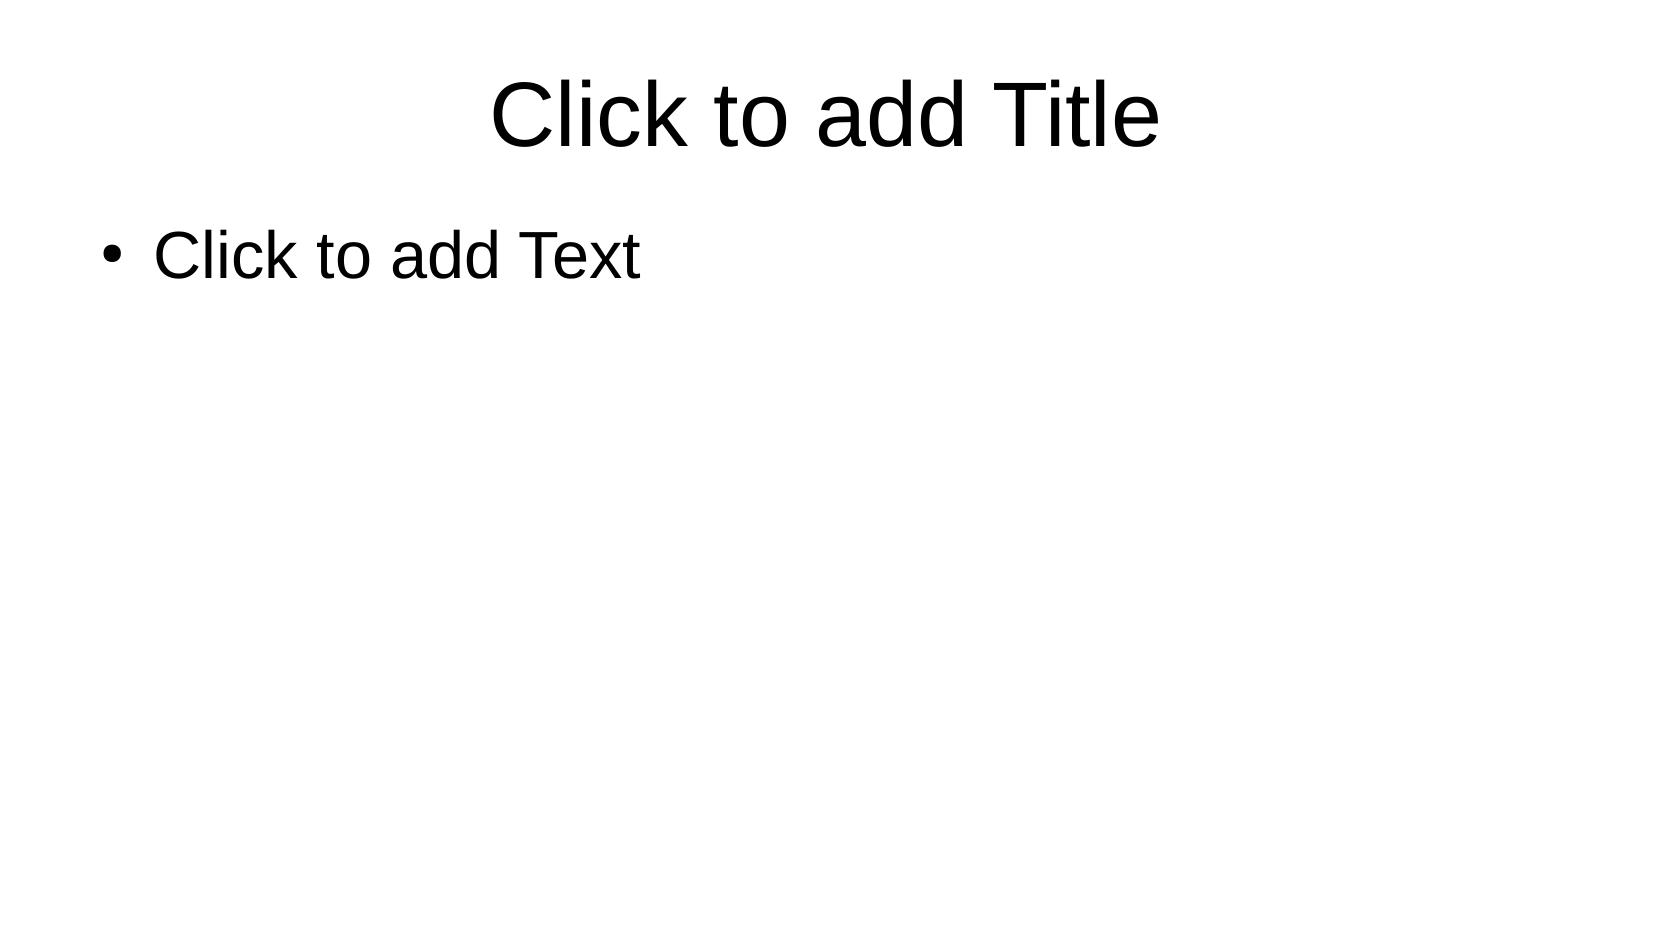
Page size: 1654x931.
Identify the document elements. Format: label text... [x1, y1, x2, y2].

title Click to add Title [82, 37, 1571, 193]
list Click to add Text [82, 217, 1571, 758]
